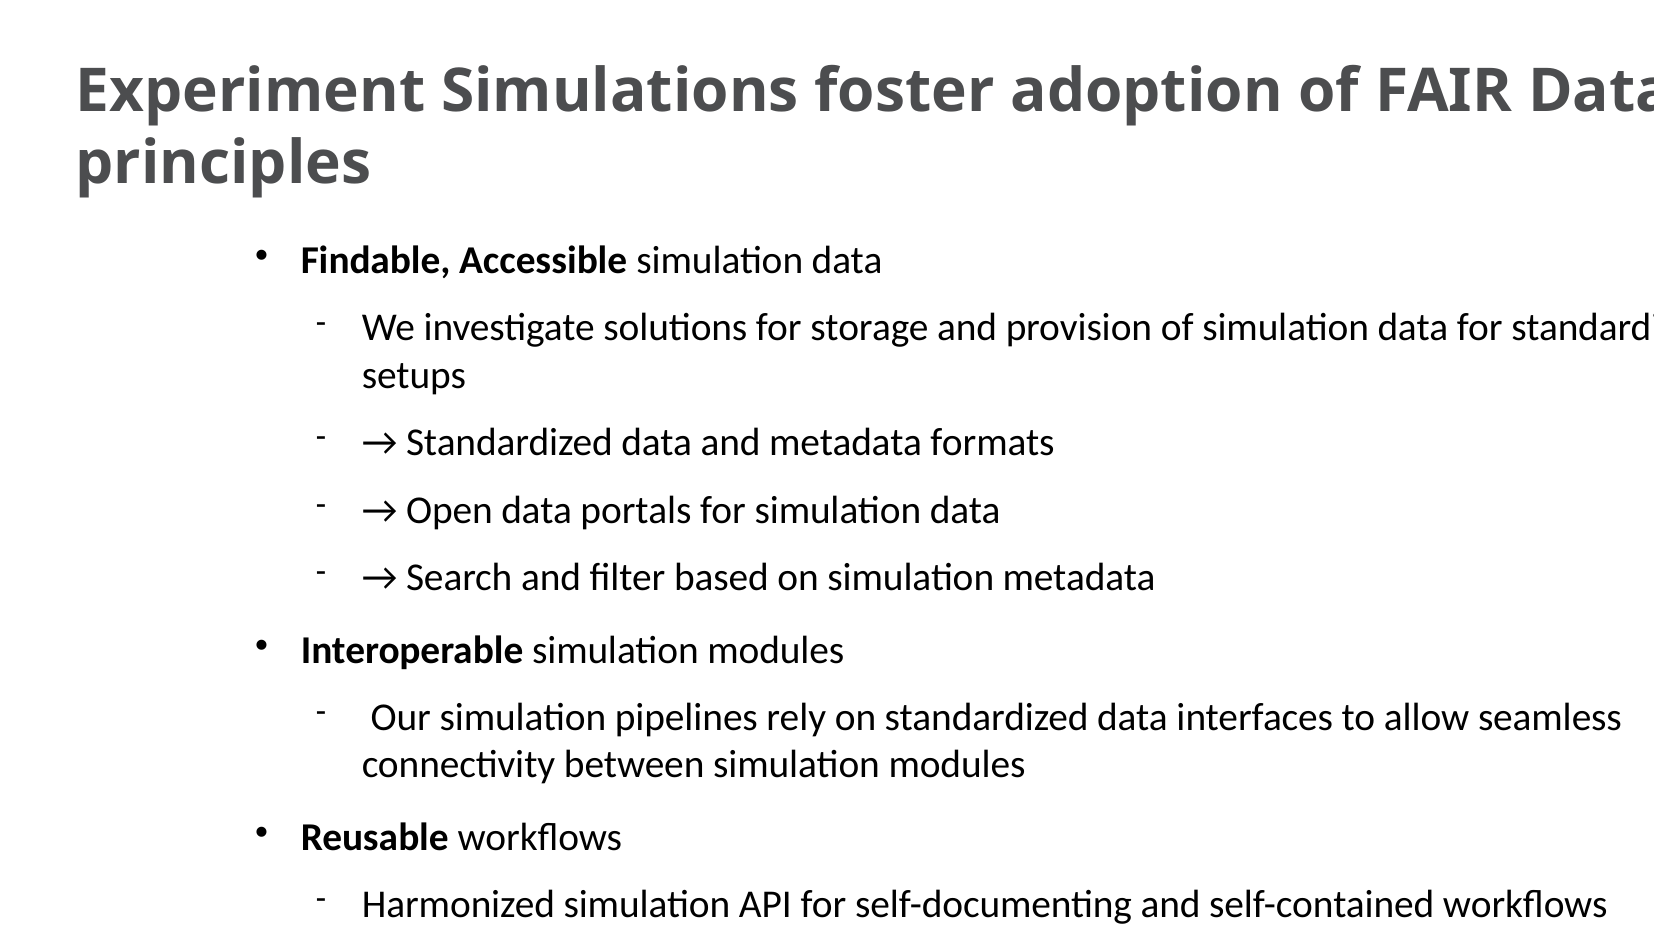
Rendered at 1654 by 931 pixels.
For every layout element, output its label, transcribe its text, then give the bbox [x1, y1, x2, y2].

text_box Findable, Accessible simulation data We investigate solutions for storage and provision of simulation data for standardized setups → Standardized data and metadata formats → Open data portals for simulation data → Search and filter based on simulation metadata Interoperable simulation modules Our simulation pipelines rely on standardized data interfaces to allow seamless connectivity between simulation modules Reusable workflows Harmonized simulation API for self-documenting and self-contained workflows [239, 148, 1654, 928]
text_box Experiment Simulations foster adoption of FAIR Data principles [75, 52, 1654, 194]
